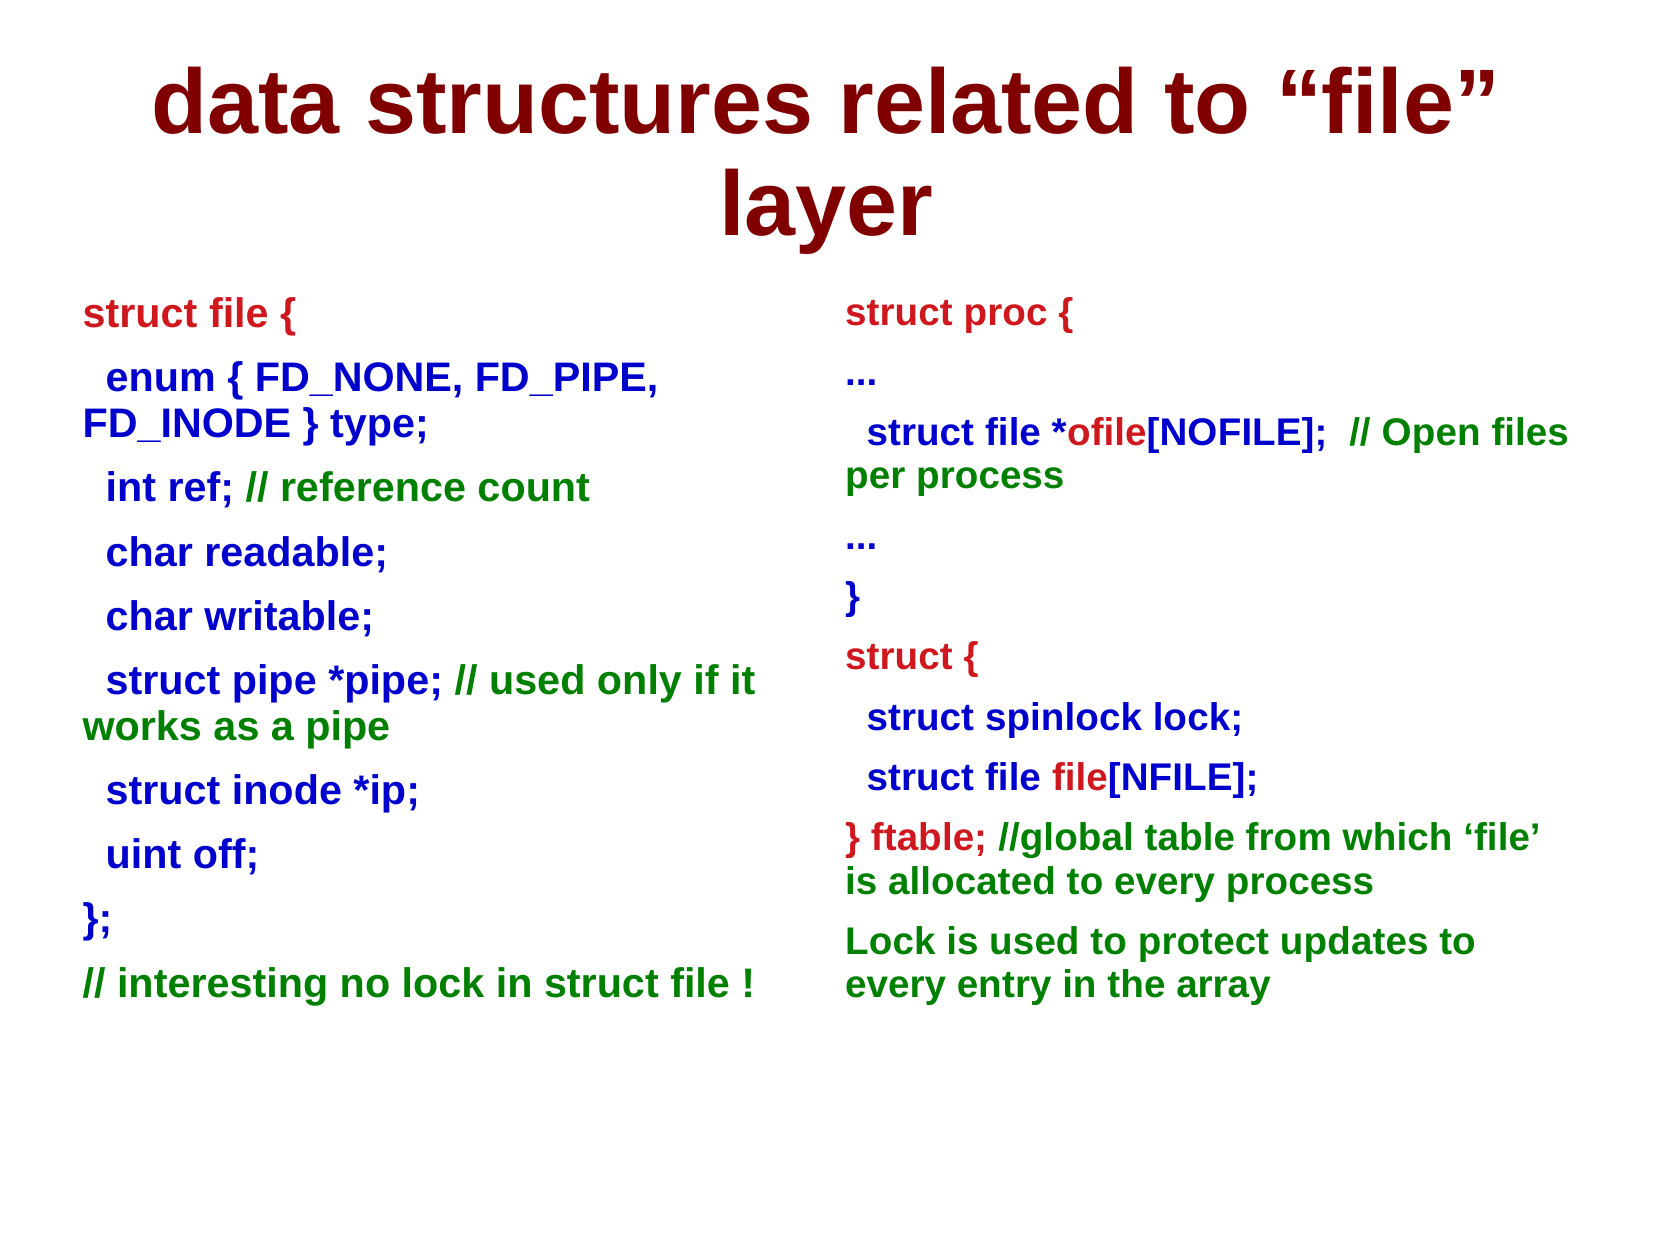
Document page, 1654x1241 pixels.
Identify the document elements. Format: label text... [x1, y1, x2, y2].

title data structures related to “file” layer [82, 49, 1571, 257]
list struct file { enum { FD_NONE, FD_PIPE, FD_INODE } type; int ref; // reference count char readable; char writable; struct pipe *pipe; // used only if it works as a pipe struct inode *ip; uint off; }; // interesting no lock in struct file ! [82, 290, 809, 1010]
list struct proc { ... struct file *ofile[NOFILE]; // Open files per process ... } struct { struct spinlock lock; struct file file[NFILE]; } ftable; //global table from which ‘file’ is allocated to every process Lock is used to protect updates to every entry in the array [845, 290, 1572, 1010]
